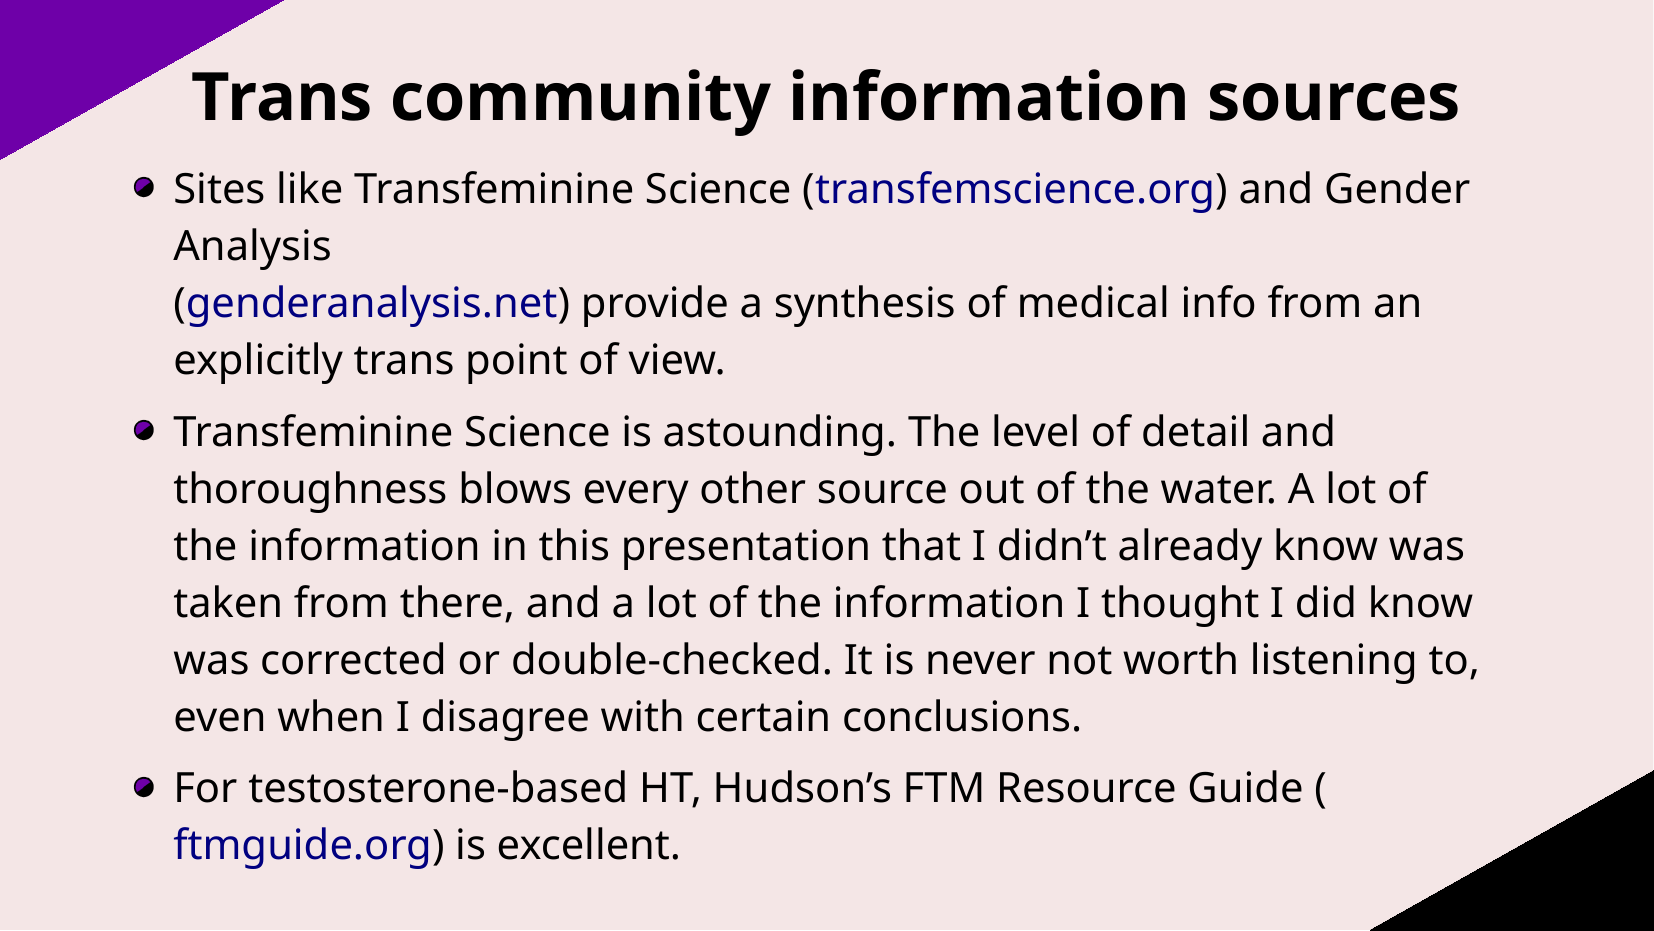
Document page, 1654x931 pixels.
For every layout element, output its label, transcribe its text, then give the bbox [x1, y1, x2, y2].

text_box [1370, 770, 1654, 931]
title Trans community information sources [82, 35, 1571, 154]
text_box [0, 0, 284, 160]
subtitle Sites like Transfeminine Science (transfemscience.org) and Gender Analysis (genderanalysis.net) provide a synthesis of medical info from an explicitly trans point of view. Transfeminine Science is astounding. The level of detail and thoroughness blows every other source out of the water. A lot of the information in this presentation that I didn’t already know was taken from there, and a lot of the information I thought I did know was corrected or double-checked. It is never not worth listening to, even when I disagree with certain conclusions. For testosterone-based HT, Hudson’s FTM Resource Guide (ftmguide.org) is excellent. [132, 141, 1487, 890]
